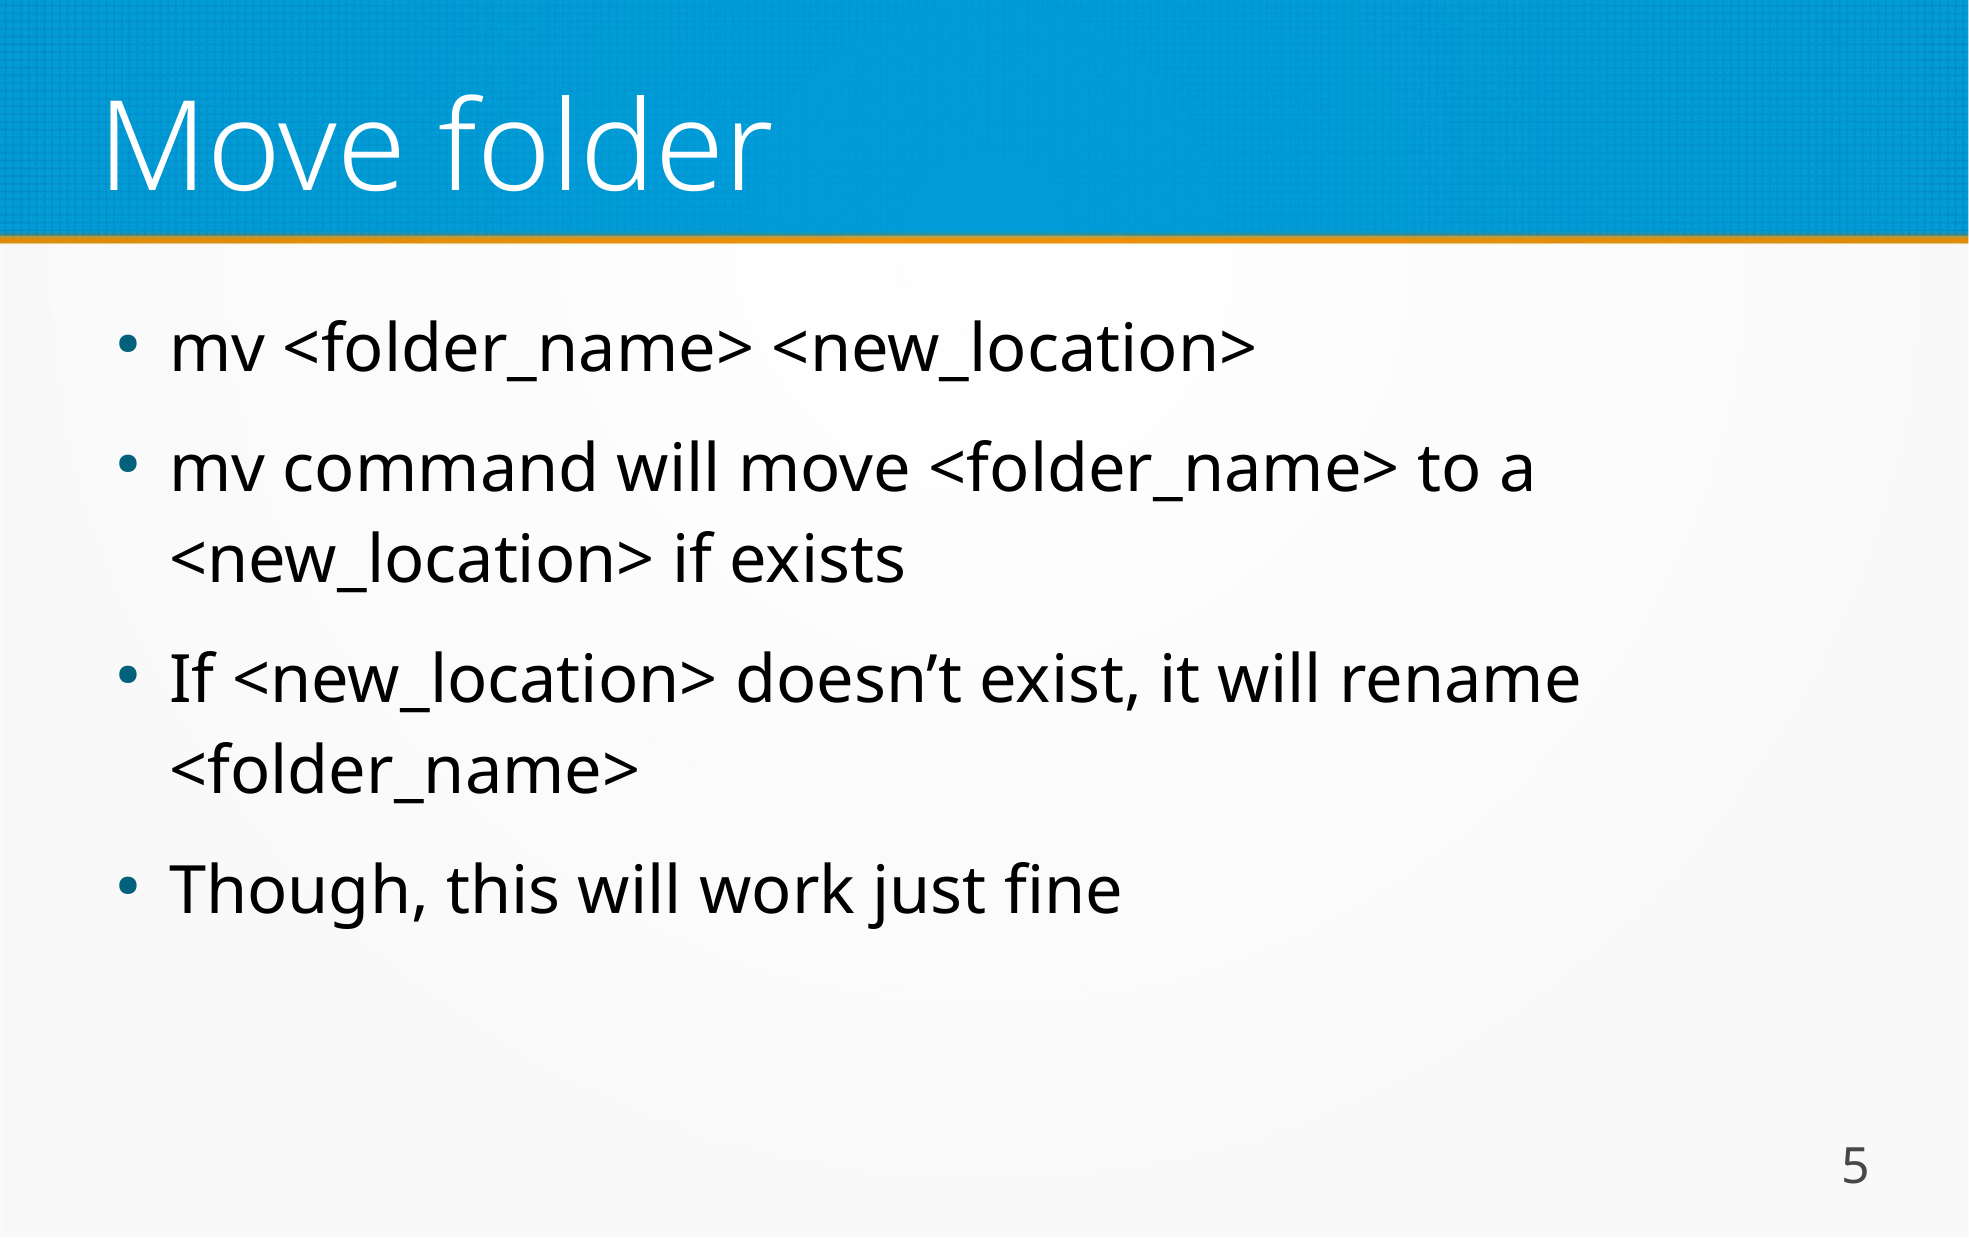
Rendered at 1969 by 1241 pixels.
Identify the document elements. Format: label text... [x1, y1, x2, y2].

list mv <folder_name> <new_location> mv command will move <folder_name> to a <new_location> if exists If <new_location> doesn’t exist, it will rename <folder_name> Though, this will work just fine [98, 300, 1876, 1186]
title Move folder [98, 19, 1870, 227]
picture [0, 233, 1969, 1241]
